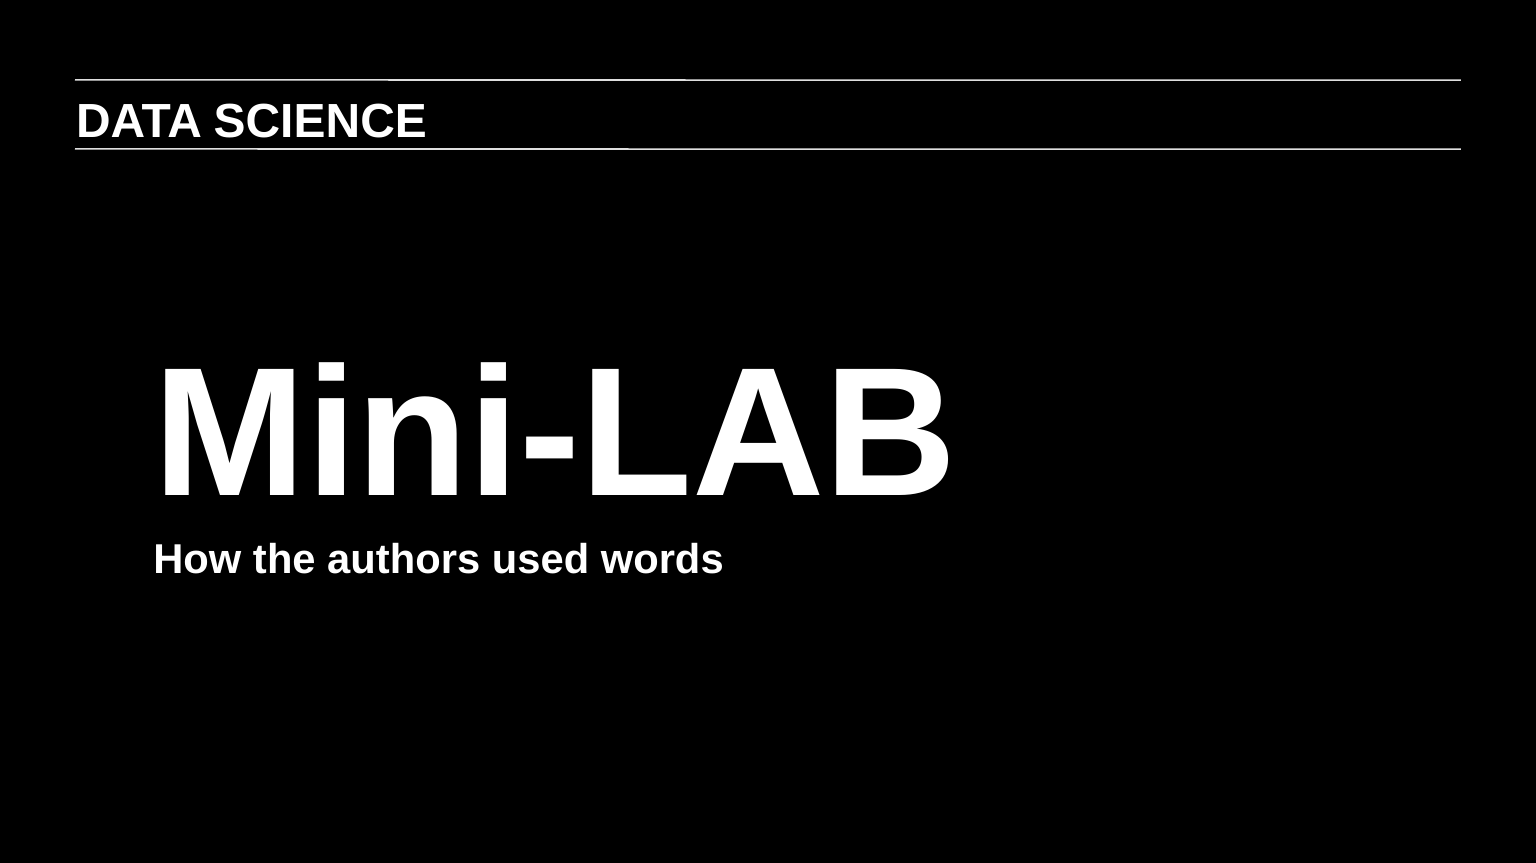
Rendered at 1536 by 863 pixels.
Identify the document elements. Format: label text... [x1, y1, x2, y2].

title Mini-LAB How the authors used words [142, 178, 1475, 716]
list DATA SCIENCE [60, 81, 1111, 184]
